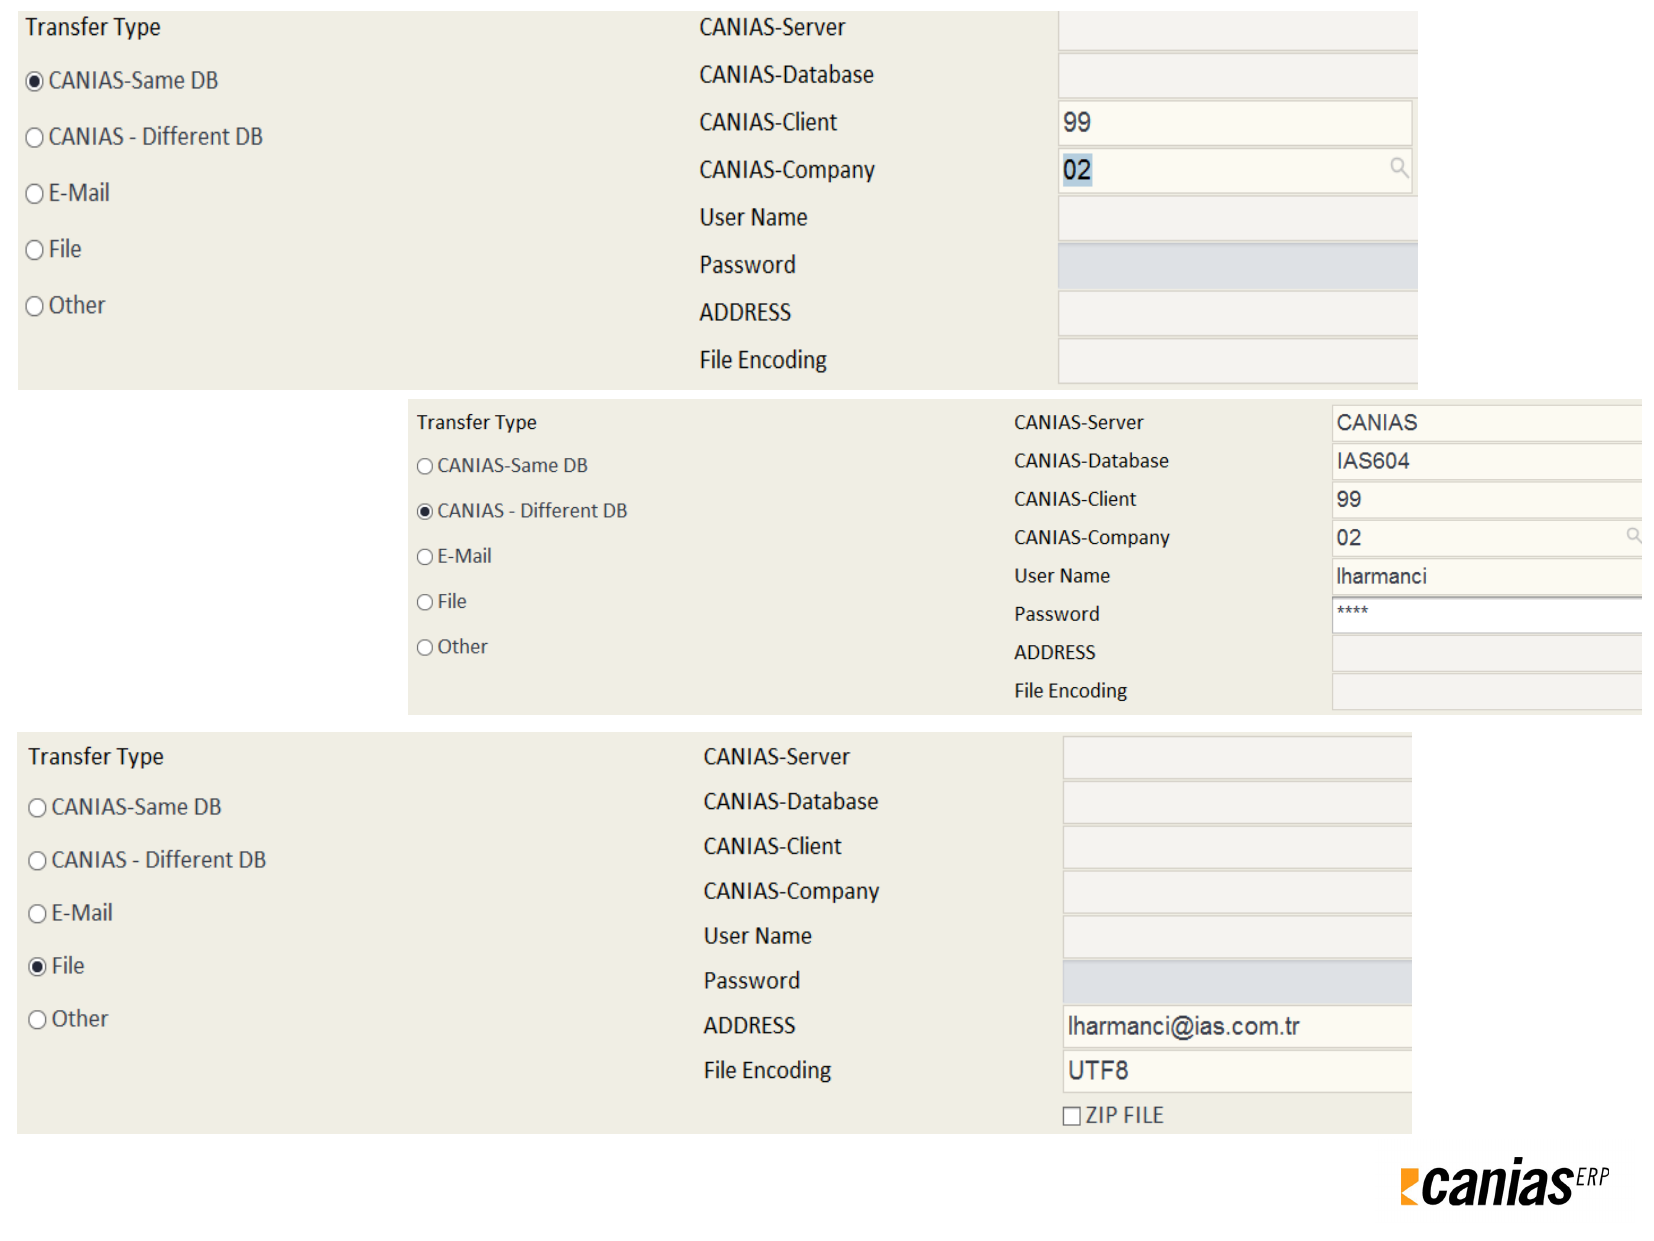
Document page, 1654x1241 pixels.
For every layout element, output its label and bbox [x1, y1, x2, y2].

picture [18, 11, 1418, 390]
picture [408, 399, 1642, 715]
picture [1375, 1139, 1635, 1223]
picture [17, 732, 1412, 1134]
